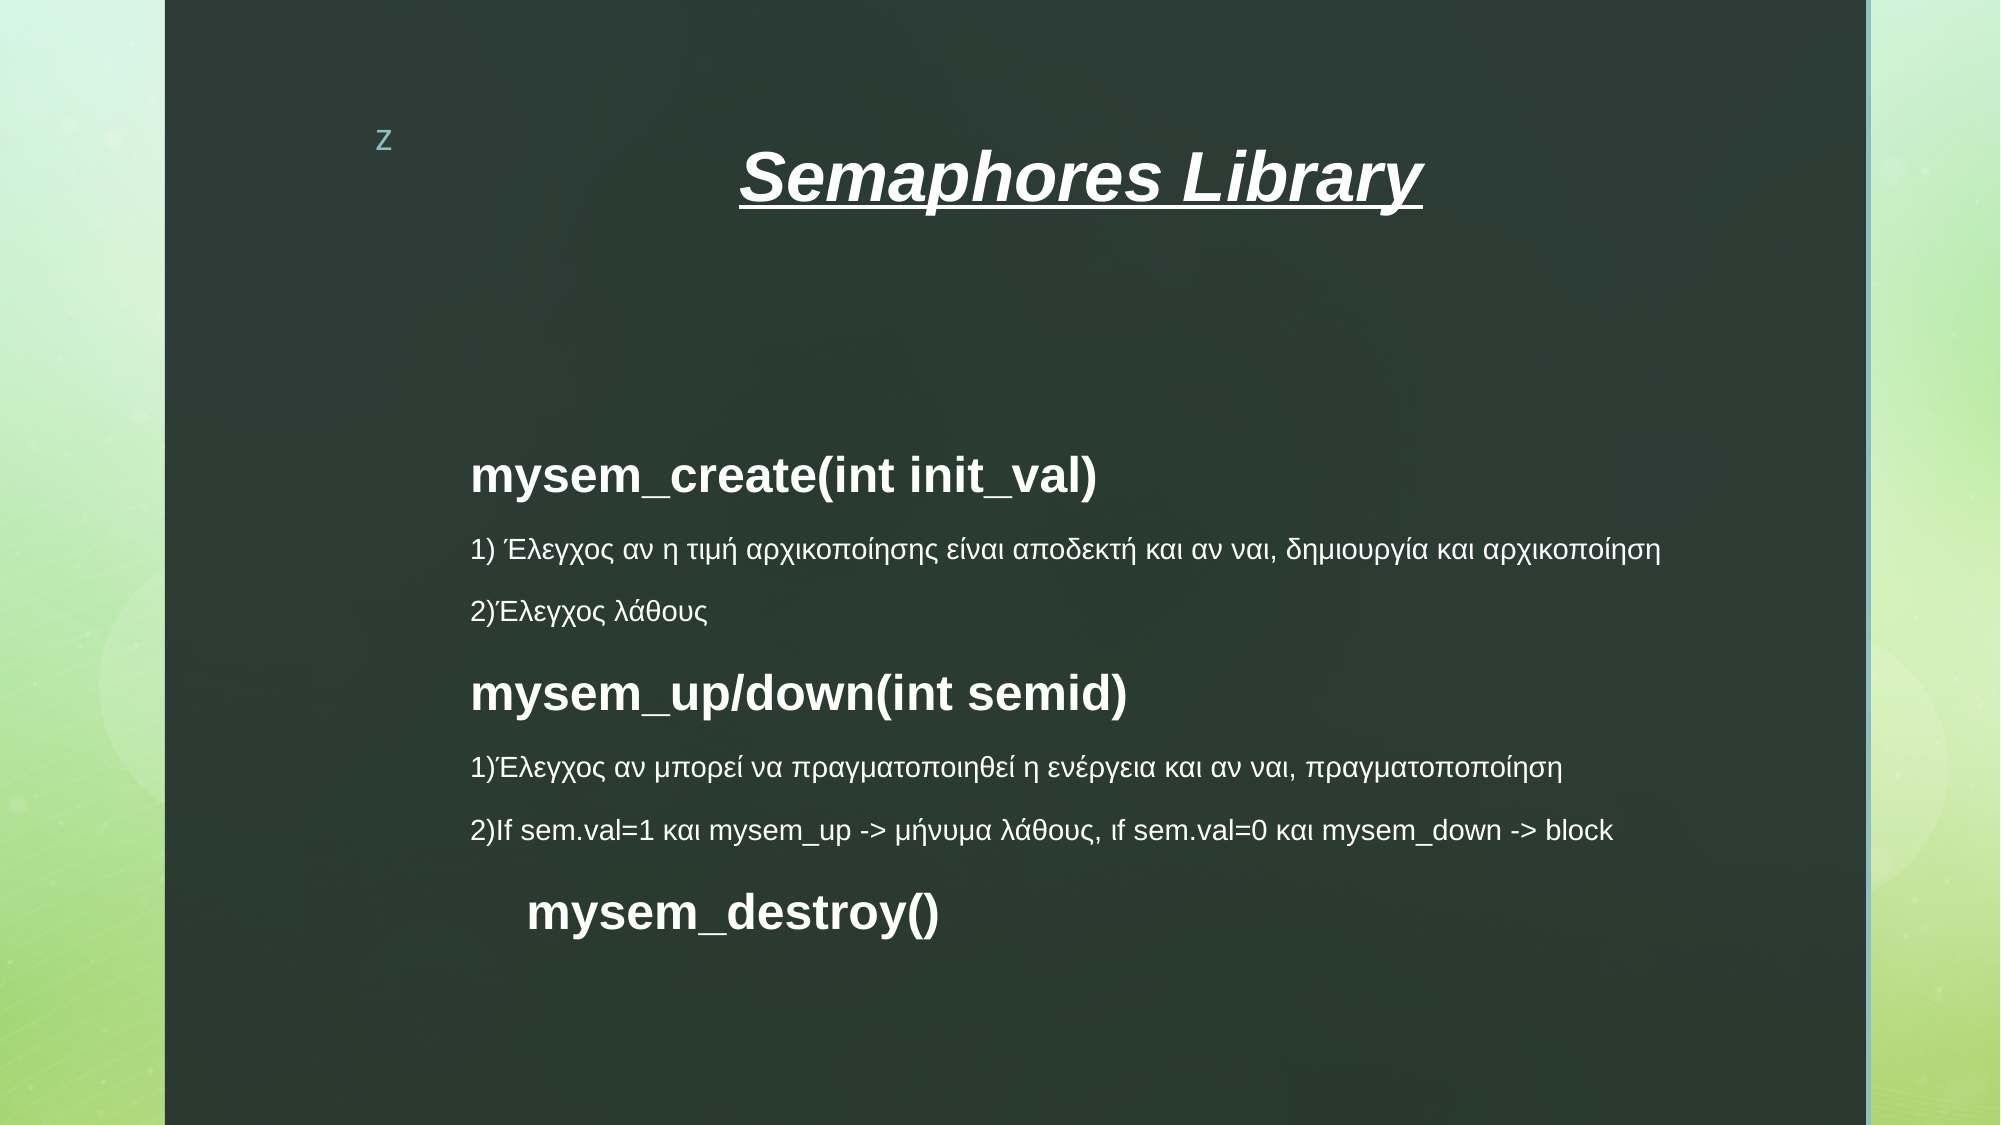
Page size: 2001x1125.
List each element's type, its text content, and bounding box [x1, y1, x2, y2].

title Semaphores Library [428, 132, 1734, 310]
list mysem_create(int init_val) 1) Έλεγχος αν η τιμή αρχικοποίησης είναι αποδεκτή και αν ναι, δημιουργία και αρχικοποίηση 2)Έλεγχος λάθους mysem_up/down(int semid) 1)Έλεγχος αν μπορεί να πραγματοποιηθεί η ενέργεια και αν ναι, πραγματοποποίηση 2)Ιf sem.val=1 και mysem_up -> μήνυμα λάθους, ιf sem.val=0 και mysem_down -> block mysem_destroy() [454, 376, 1734, 993]
